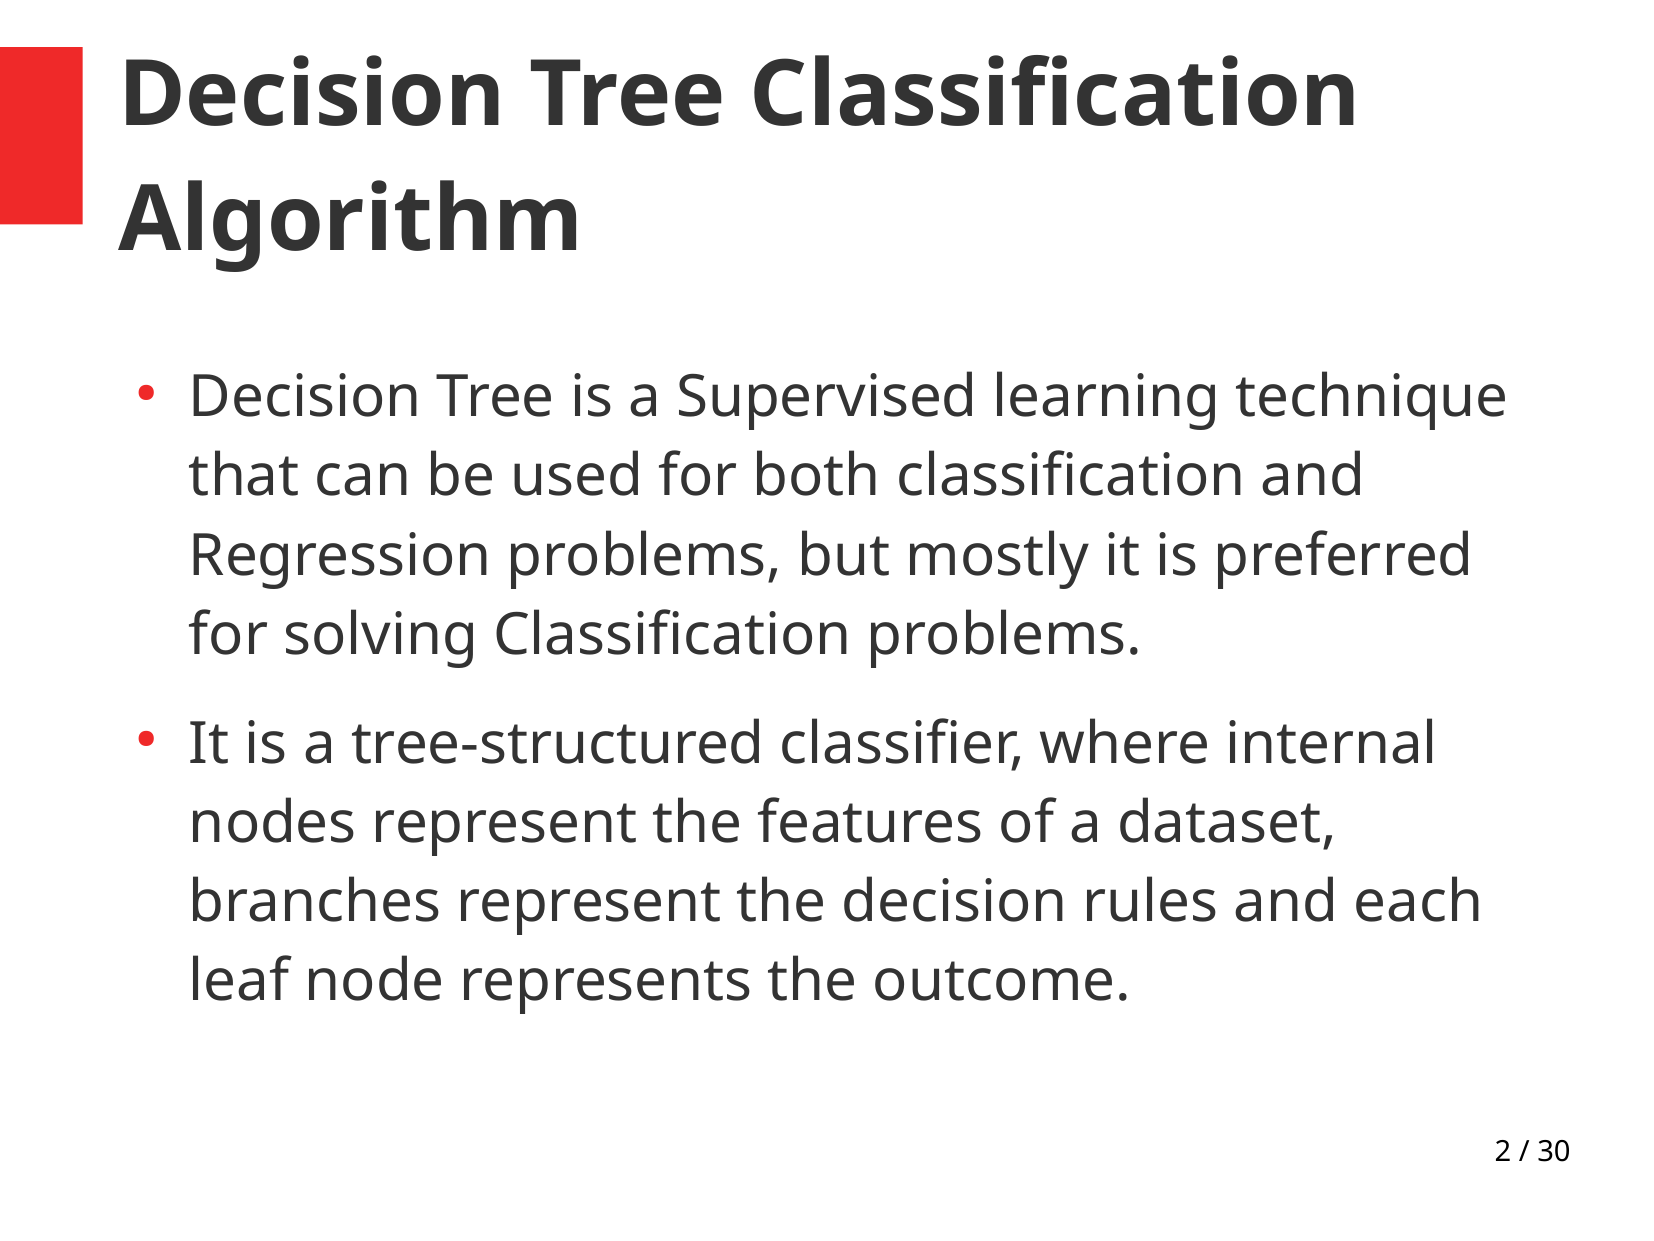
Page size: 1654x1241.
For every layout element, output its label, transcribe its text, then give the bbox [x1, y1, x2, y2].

title Decision Tree Classification Algorithm [118, 28, 1571, 278]
list Decision Tree is a Supervised learning technique that can be used for both classification and Regression problems, but mostly it is preferred for solving Classification problems. It is a tree-structured classifier, where internal nodes represent the features of a dataset, branches represent the decision rules and each leaf node represents the outcome. [118, 354, 1536, 1074]
